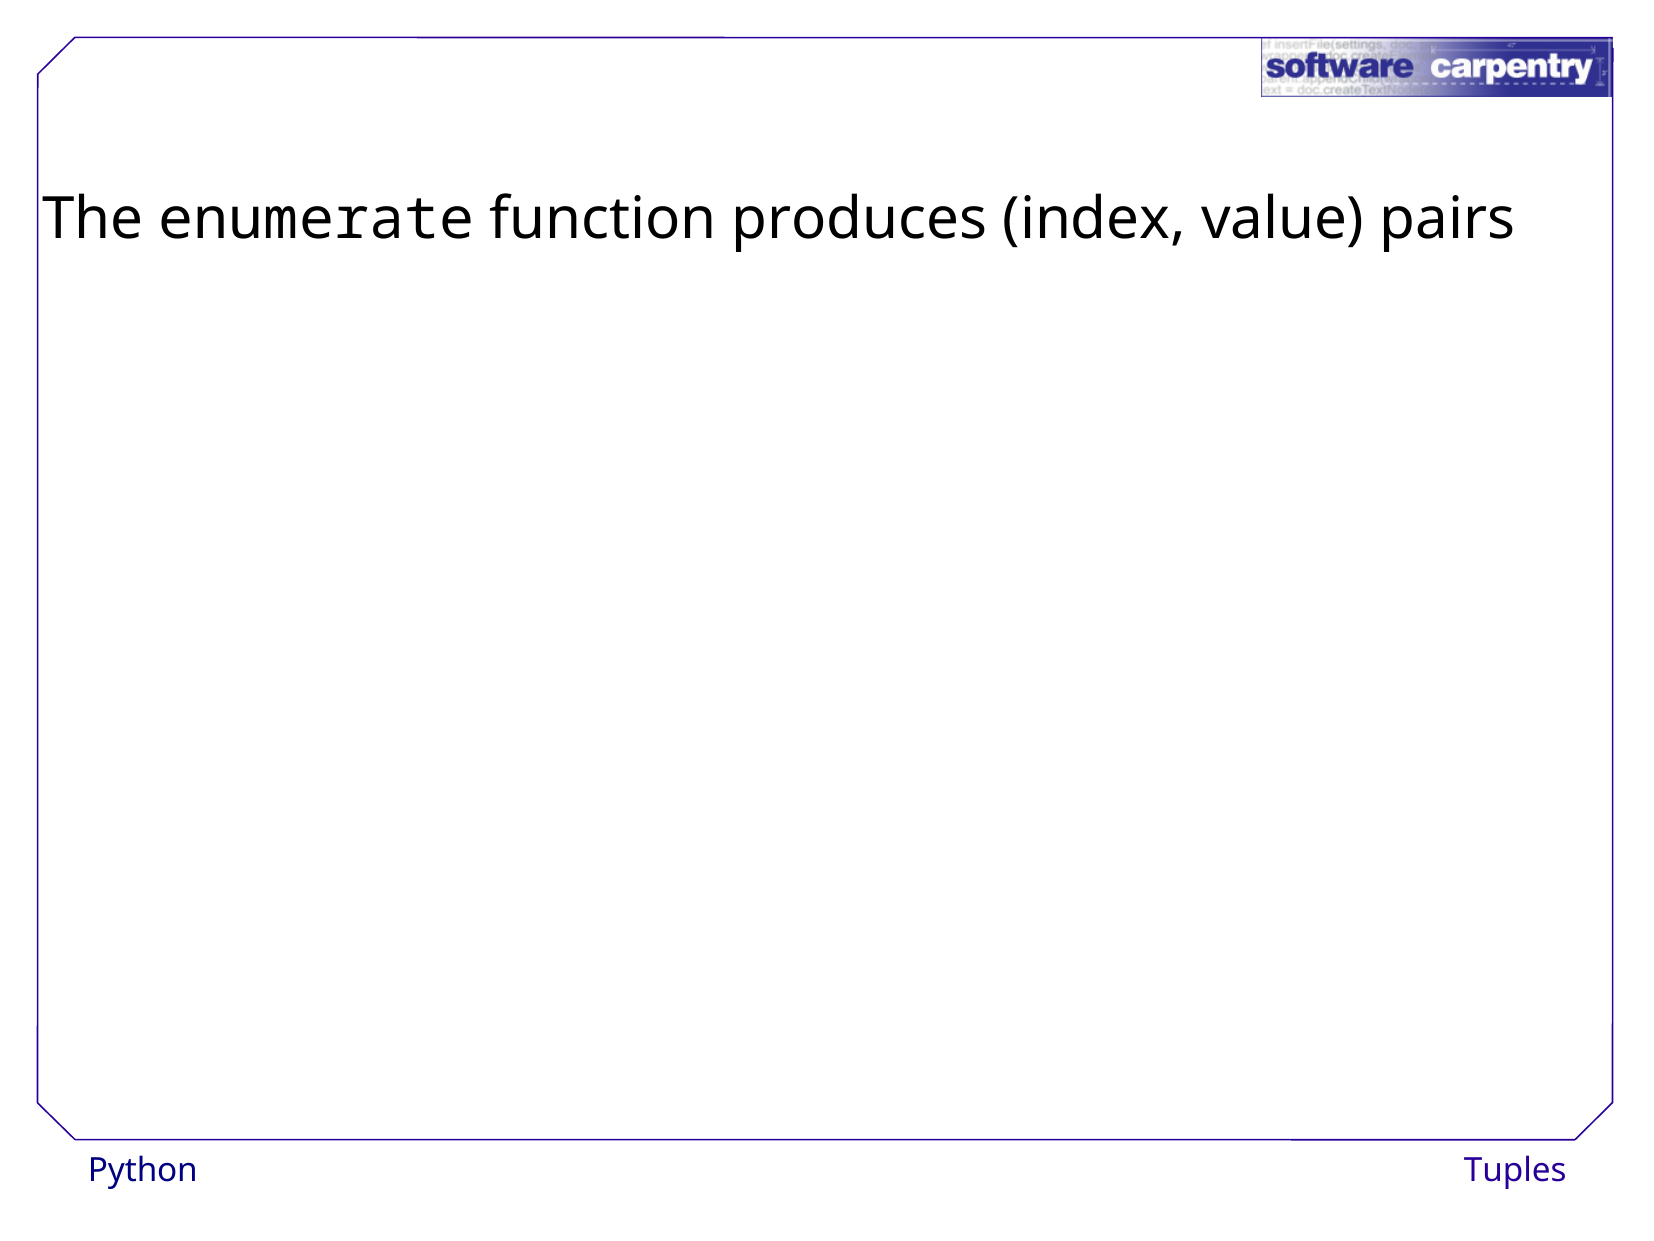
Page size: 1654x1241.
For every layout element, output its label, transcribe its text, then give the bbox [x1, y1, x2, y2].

text_box The enumerate function produces (index, value) pairs [27, 138, 1654, 259]
picture [1261, 39, 1613, 97]
